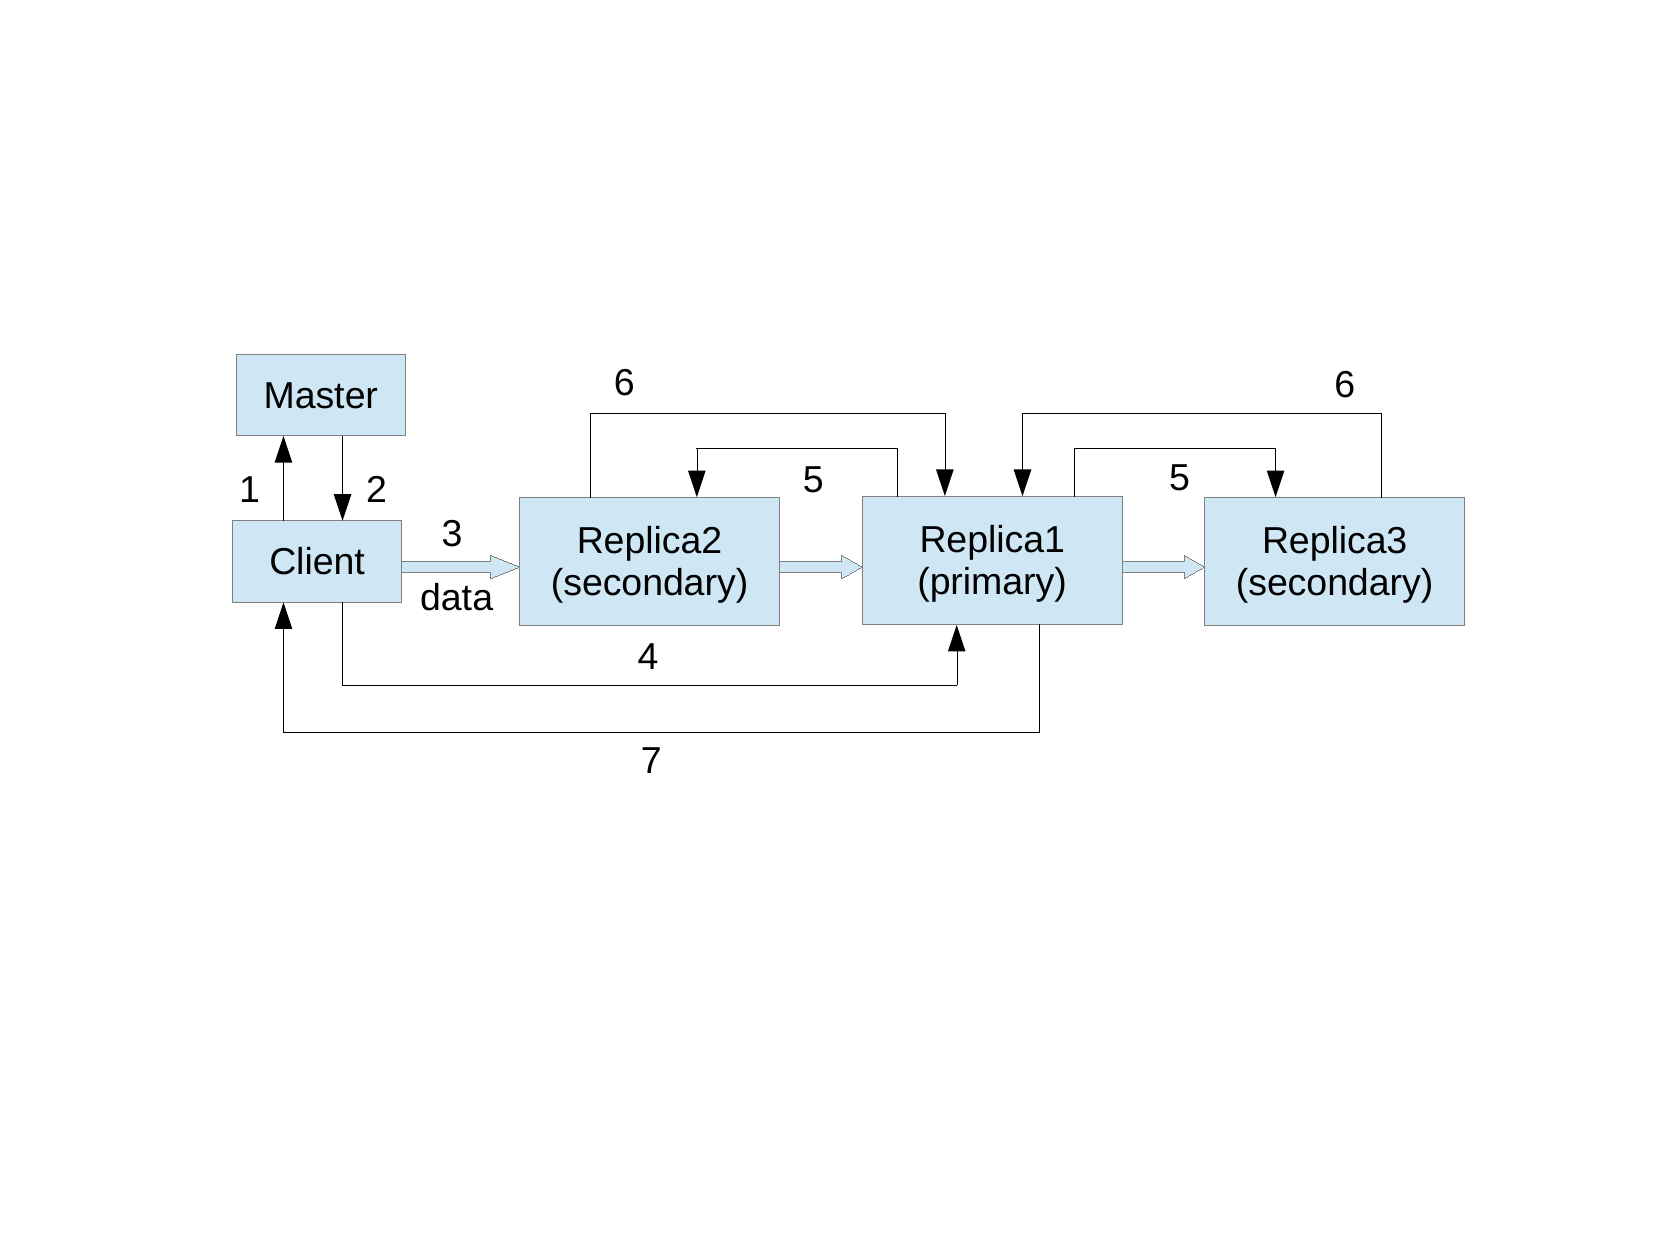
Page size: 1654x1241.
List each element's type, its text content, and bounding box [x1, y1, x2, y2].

text_box [1122, 555, 1205, 579]
text_box 6 [1319, 356, 1371, 414]
text_box Replica2 (secondary) [519, 497, 780, 626]
text_box Client [232, 520, 402, 603]
text_box 1 [224, 460, 275, 518]
text_box Replica1 (primary) [862, 496, 1123, 625]
text_box Replica3 (secondary) [1204, 497, 1465, 626]
text_box 3 [426, 505, 478, 562]
text_box 5 [1154, 448, 1205, 506]
text_box 2 [351, 460, 402, 518]
text_box data [405, 569, 508, 626]
text_box 7 [625, 732, 677, 790]
text_box 4 [622, 628, 674, 686]
text_box 6 [599, 354, 650, 412]
text_box [401, 555, 520, 573]
text_box Master [236, 354, 406, 436]
text_box 5 [788, 451, 839, 508]
text_box [779, 555, 863, 579]
